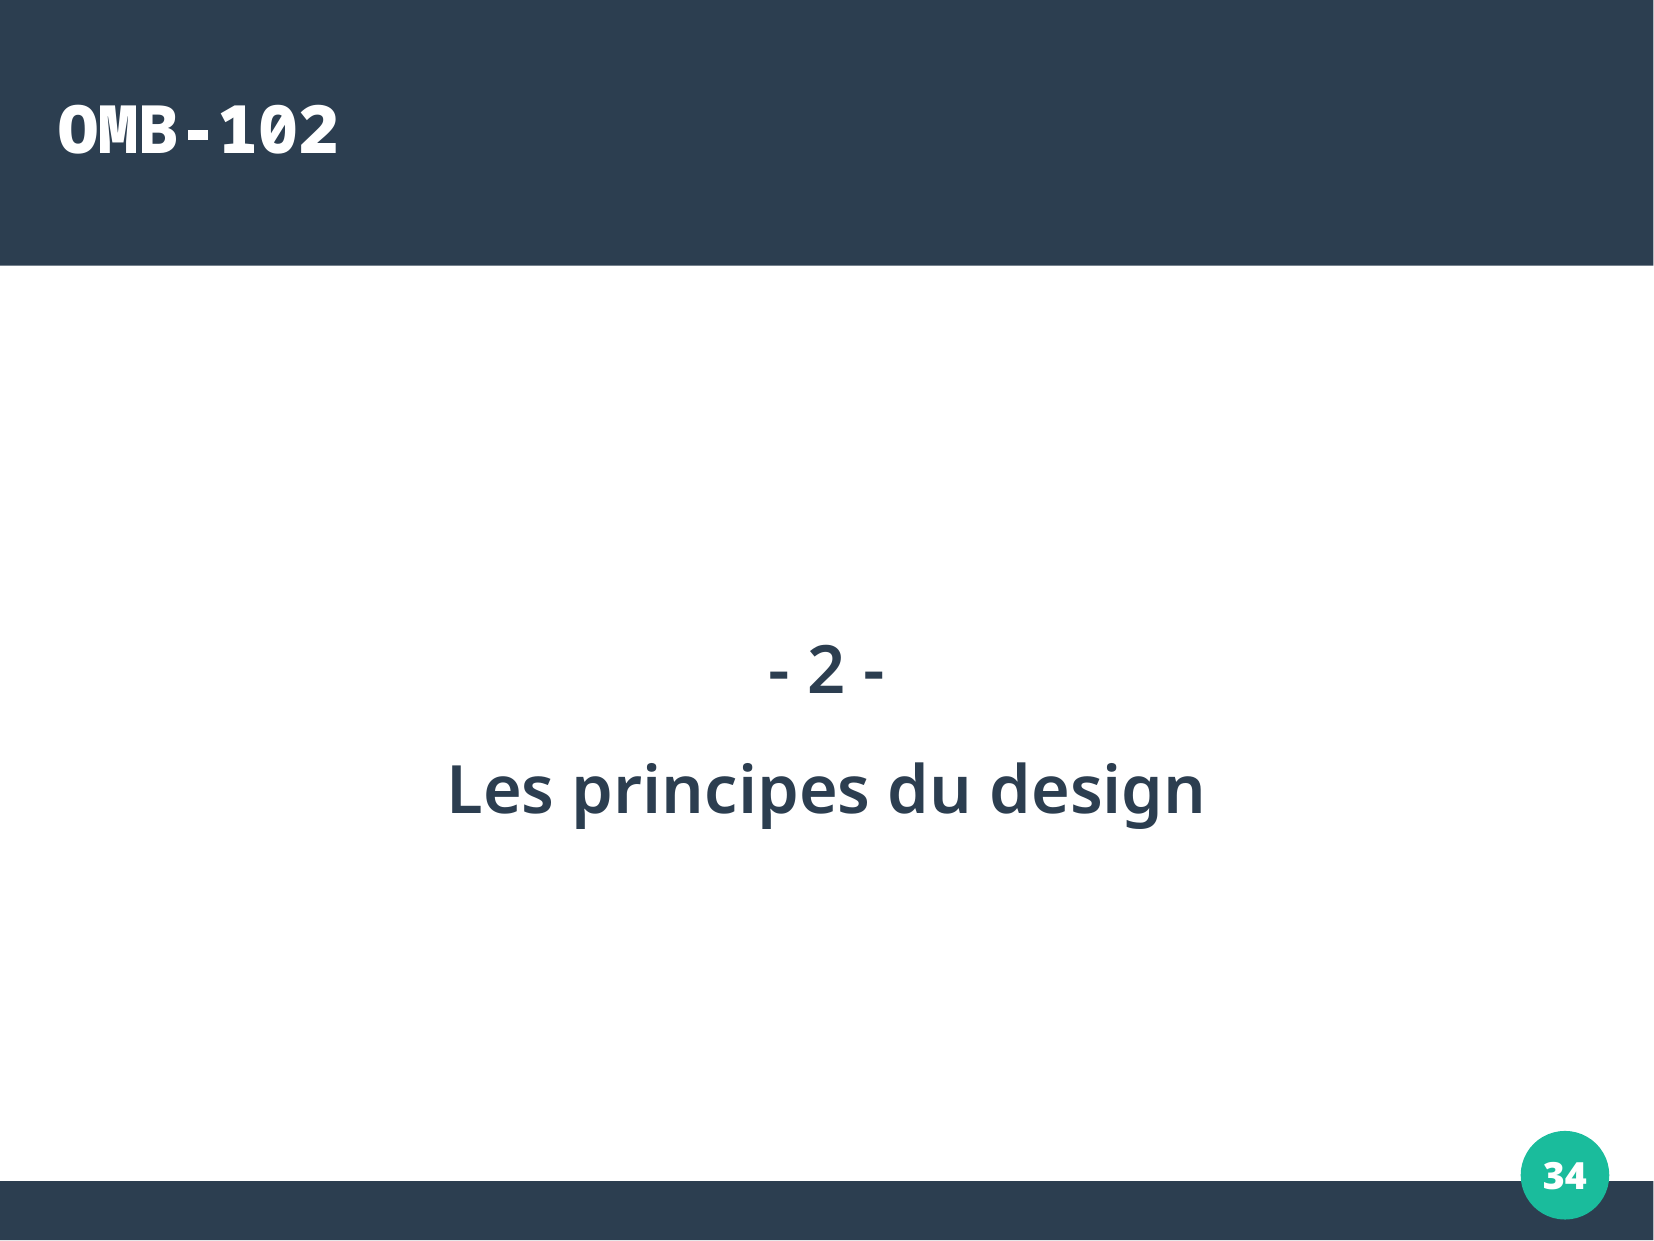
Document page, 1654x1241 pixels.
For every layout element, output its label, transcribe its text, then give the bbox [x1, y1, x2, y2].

title OMB-102 [59, 49, 1595, 207]
list - 2 - Les principes du design [0, 270, 1654, 1186]
